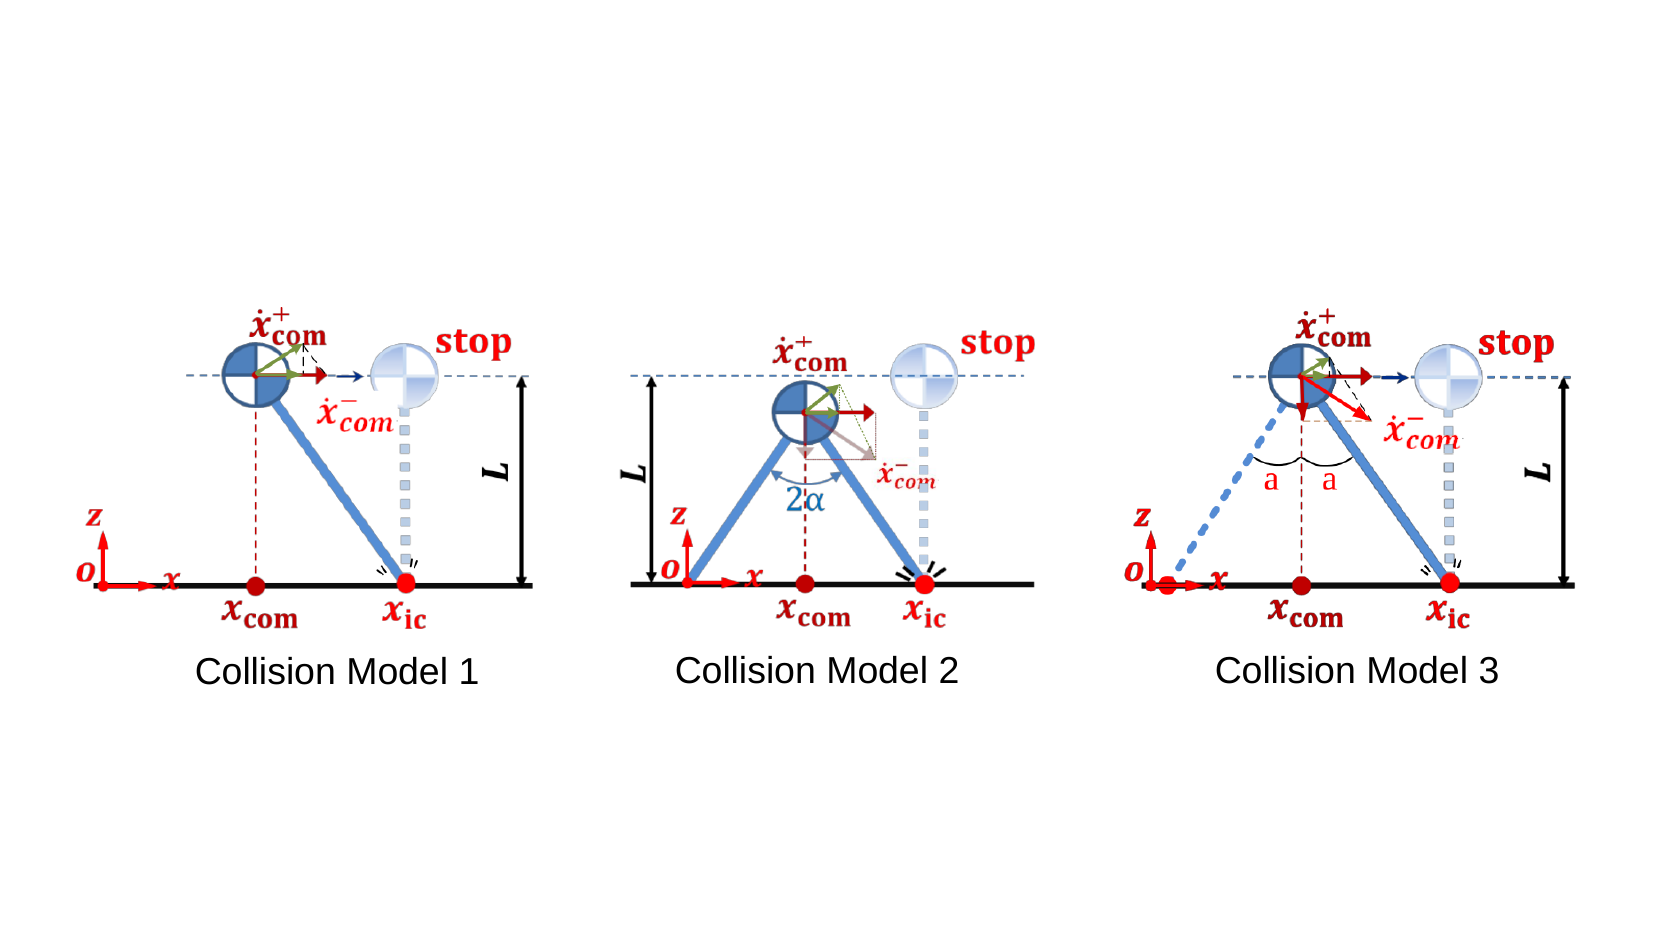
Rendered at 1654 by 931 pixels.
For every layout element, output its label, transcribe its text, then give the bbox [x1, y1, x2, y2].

picture [60, 290, 556, 644]
text_box Collision Model 1 [180, 643, 495, 701]
picture [1110, 293, 1606, 646]
text_box Collision Model 3 [1200, 642, 1515, 700]
text_box Collision Model 2 [660, 642, 975, 700]
picture [608, 323, 1051, 639]
